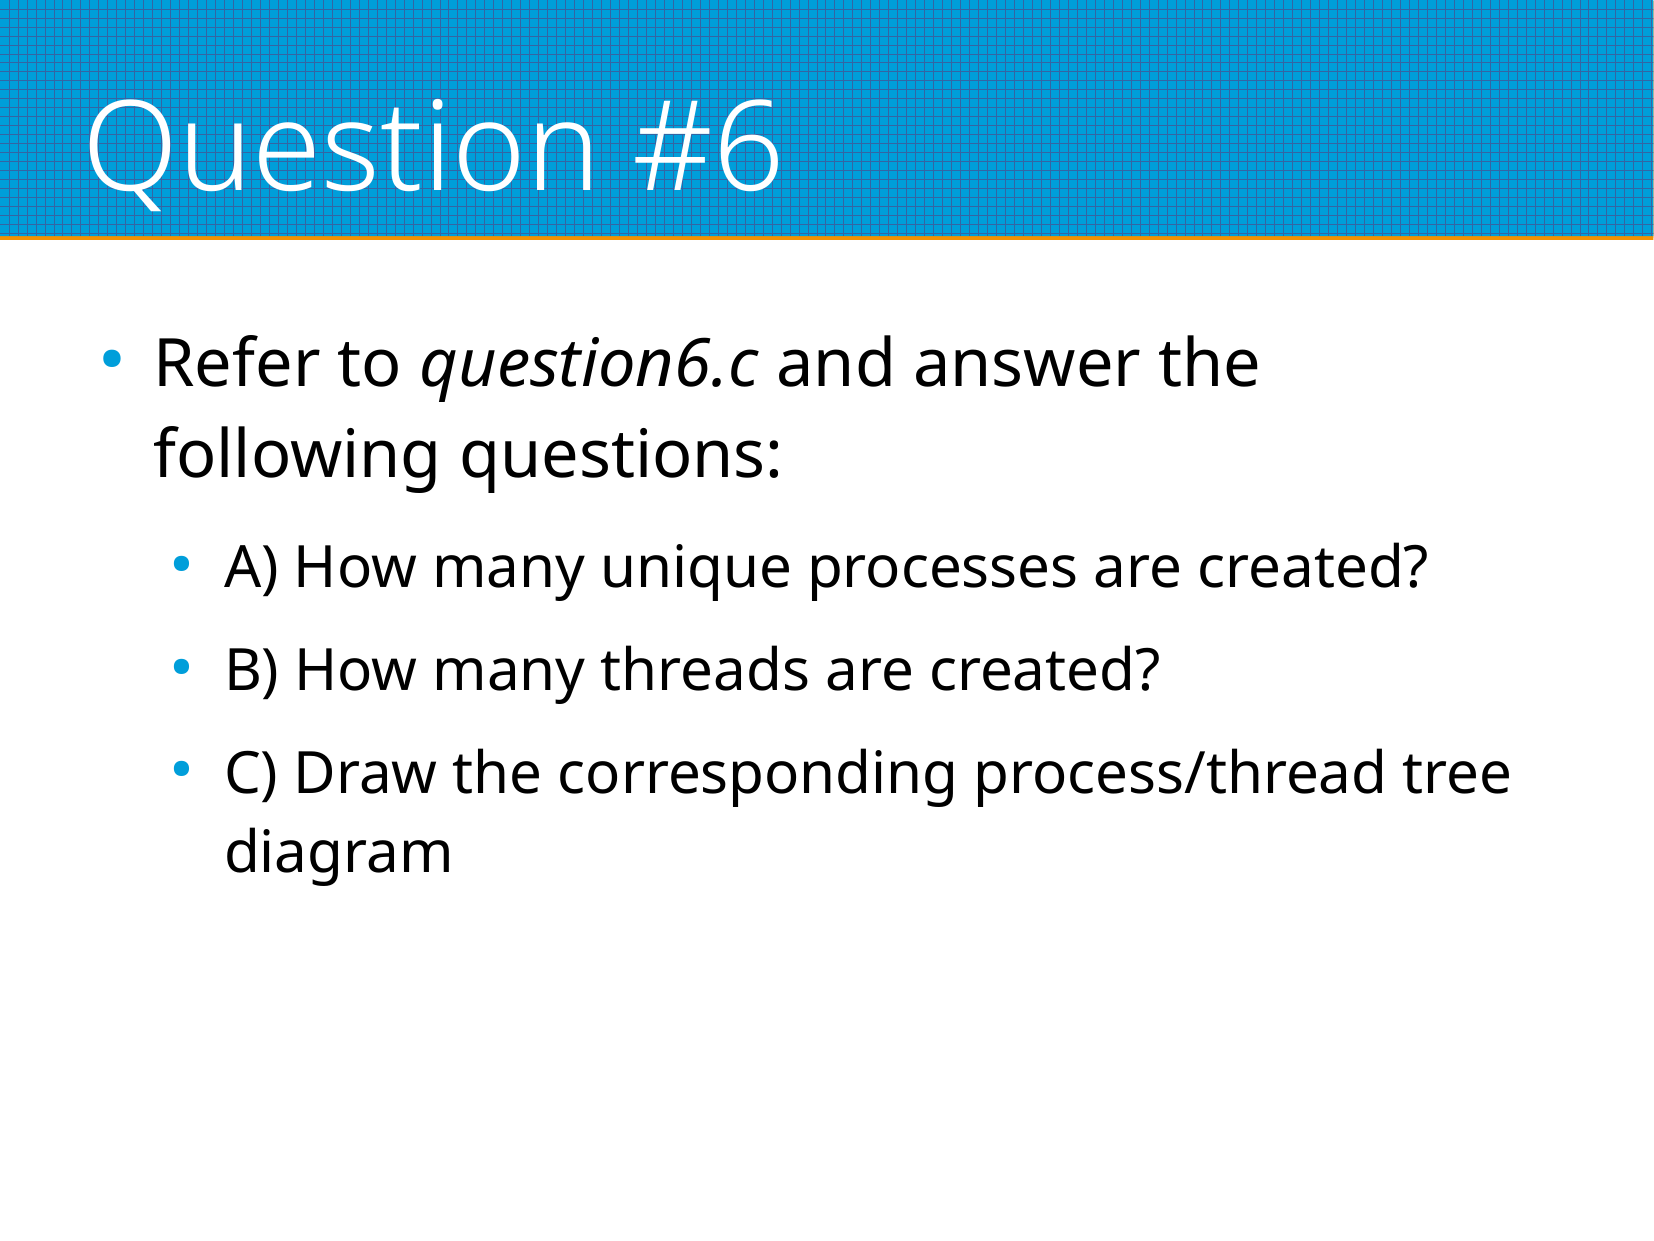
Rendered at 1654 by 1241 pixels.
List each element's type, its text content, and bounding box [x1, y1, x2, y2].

list Refer to question6.c and answer the following questions: A) How many unique processes are created? B) How many threads are created? C) Draw the corresponding process/thread tree diagram [82, 314, 1563, 1063]
title Question #6 [82, 19, 1571, 227]
